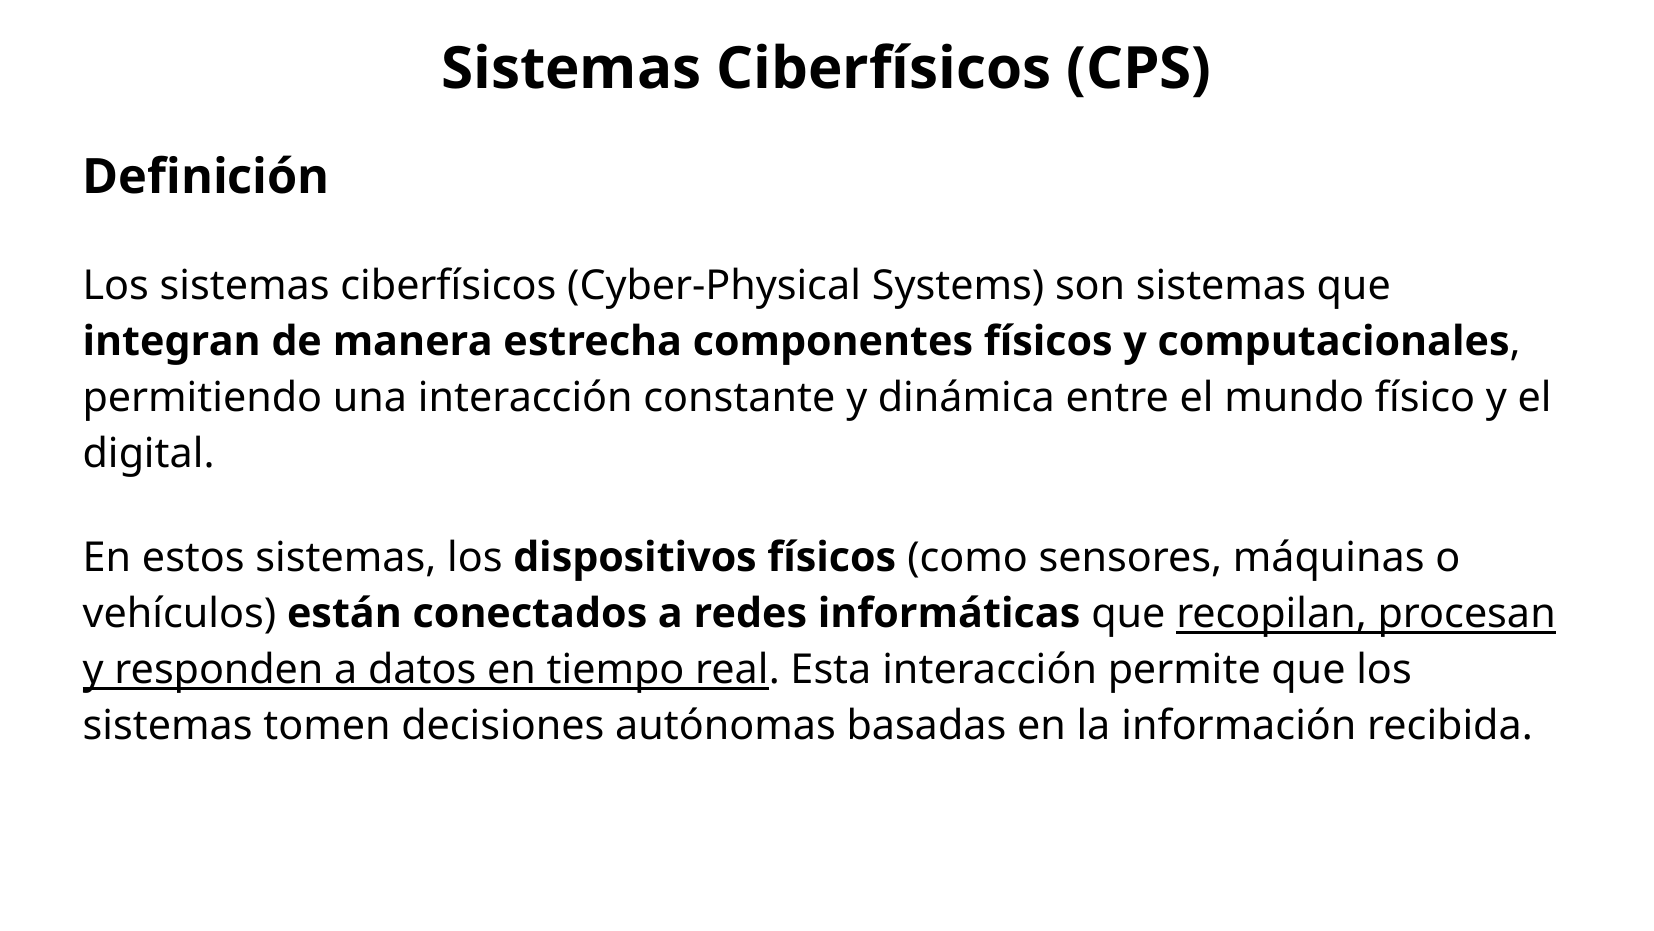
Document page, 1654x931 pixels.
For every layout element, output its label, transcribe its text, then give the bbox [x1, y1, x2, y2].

list Definición Los sistemas ciberfísicos (Cyber-Physical Systems) son sistemas que integran de manera estrecha componentes físicos y computacionales, permitiendo una interacción constante y dinámica entre el mundo físico y el digital. En estos sistemas, los dispositivos físicos (como sensores, máquinas o vehículos) están conectados a redes informáticas que recopilan, procesan y responden a datos en tiempo real. Esta interacción permite que los sistemas tomen decisiones autónomas basadas en la información recibida. [82, 141, 1571, 815]
title Sistemas Ciberfísicos (CPS) [82, 13, 1571, 119]
